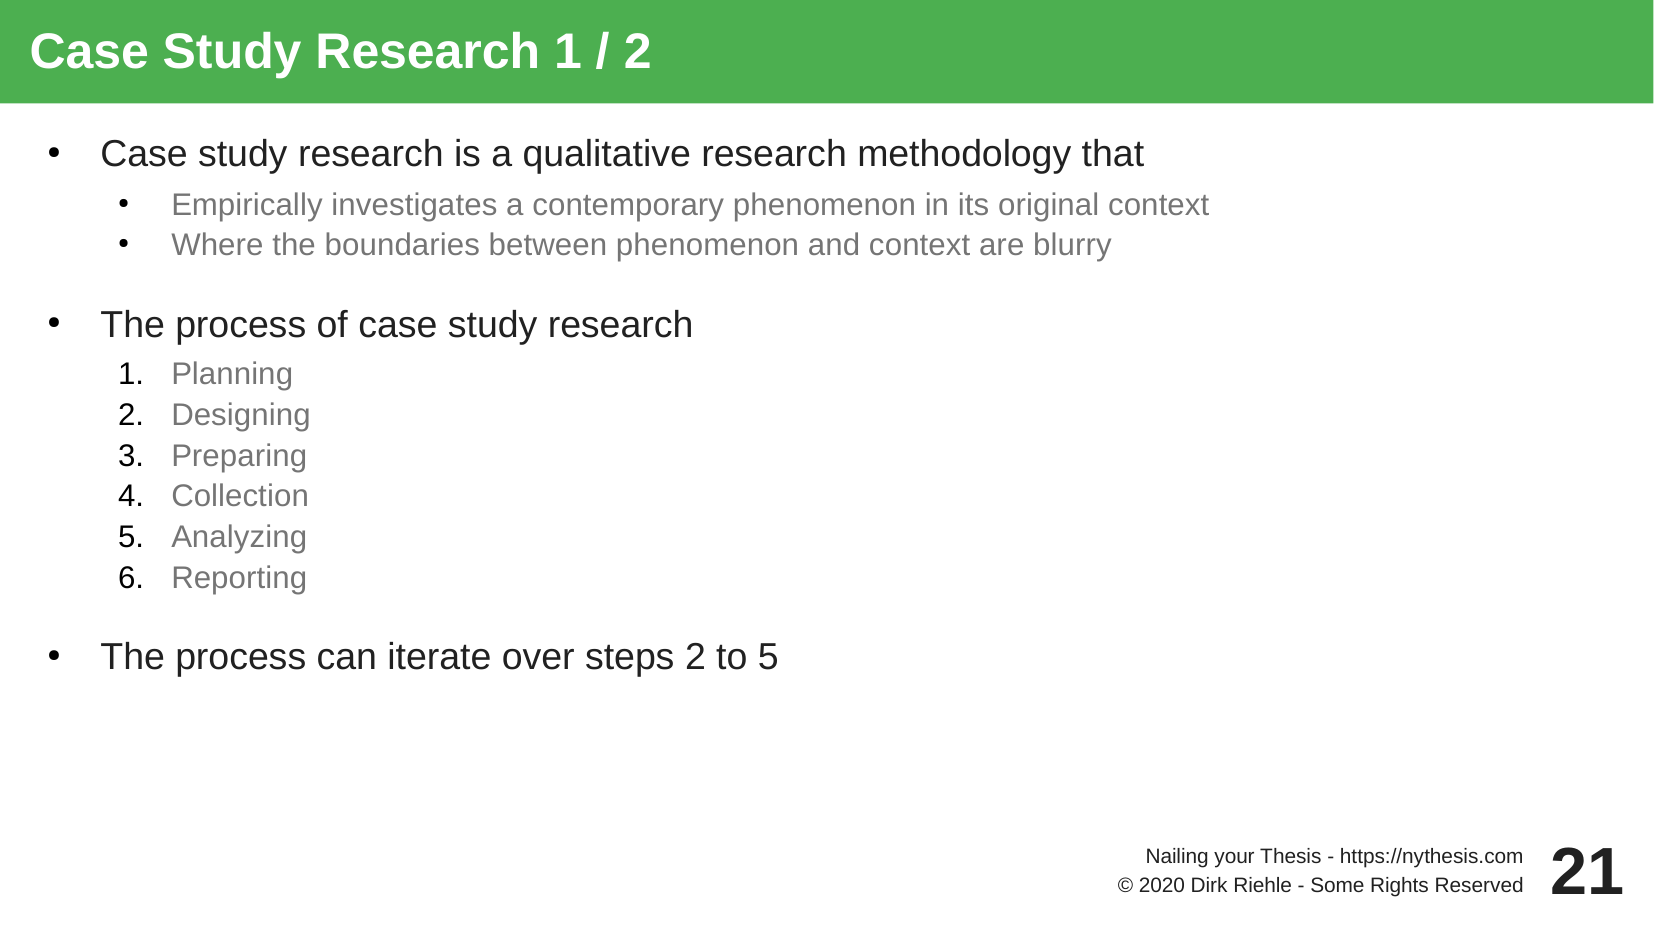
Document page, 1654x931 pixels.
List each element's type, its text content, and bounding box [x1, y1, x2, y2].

list Case study research is a qualitative research methodology that Empirically investigates a contemporary phenomenon in its original context Where the boundaries between phenomenon and context are blurry The process of case study research Planning Designing Preparing Collection Analyzing Reporting The process can iterate over steps 2 to 5 [29, 132, 1625, 813]
title Case Study Research 1 / 2 [0, 0, 1654, 104]
